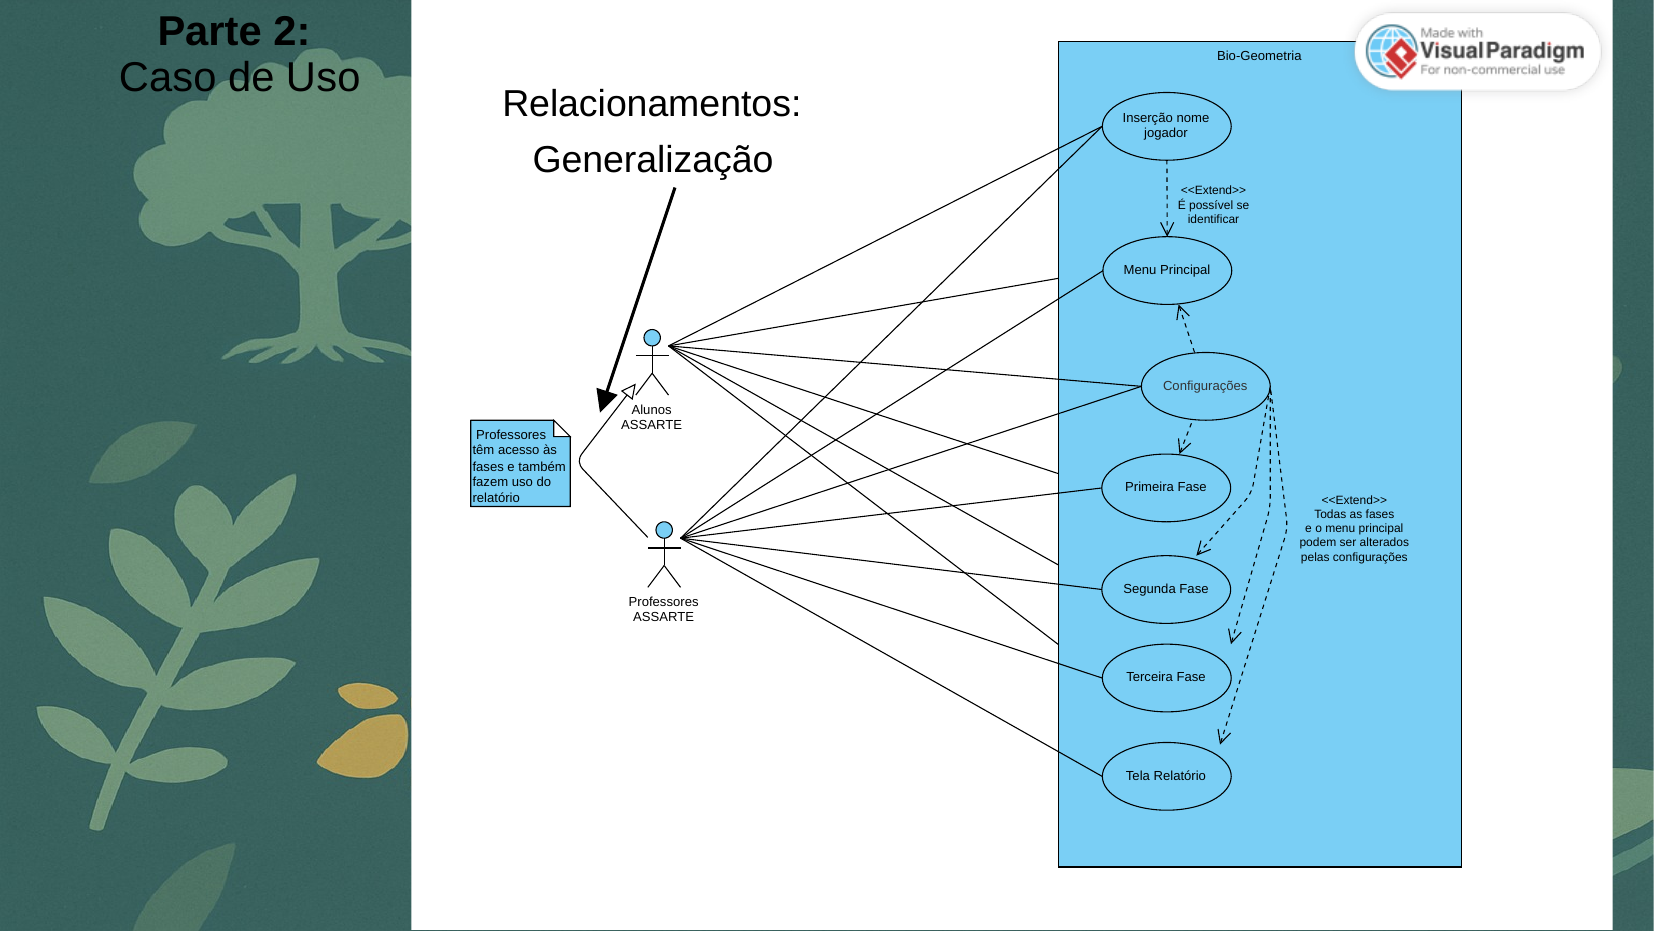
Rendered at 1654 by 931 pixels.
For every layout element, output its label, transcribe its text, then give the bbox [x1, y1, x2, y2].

text_box Generalização [517, 130, 790, 188]
text_box Relacionamentos: [487, 75, 826, 174]
picture [0, 0, 1654, 931]
subtitle Parte 2: Caso de Uso [0, 0, 930, 184]
